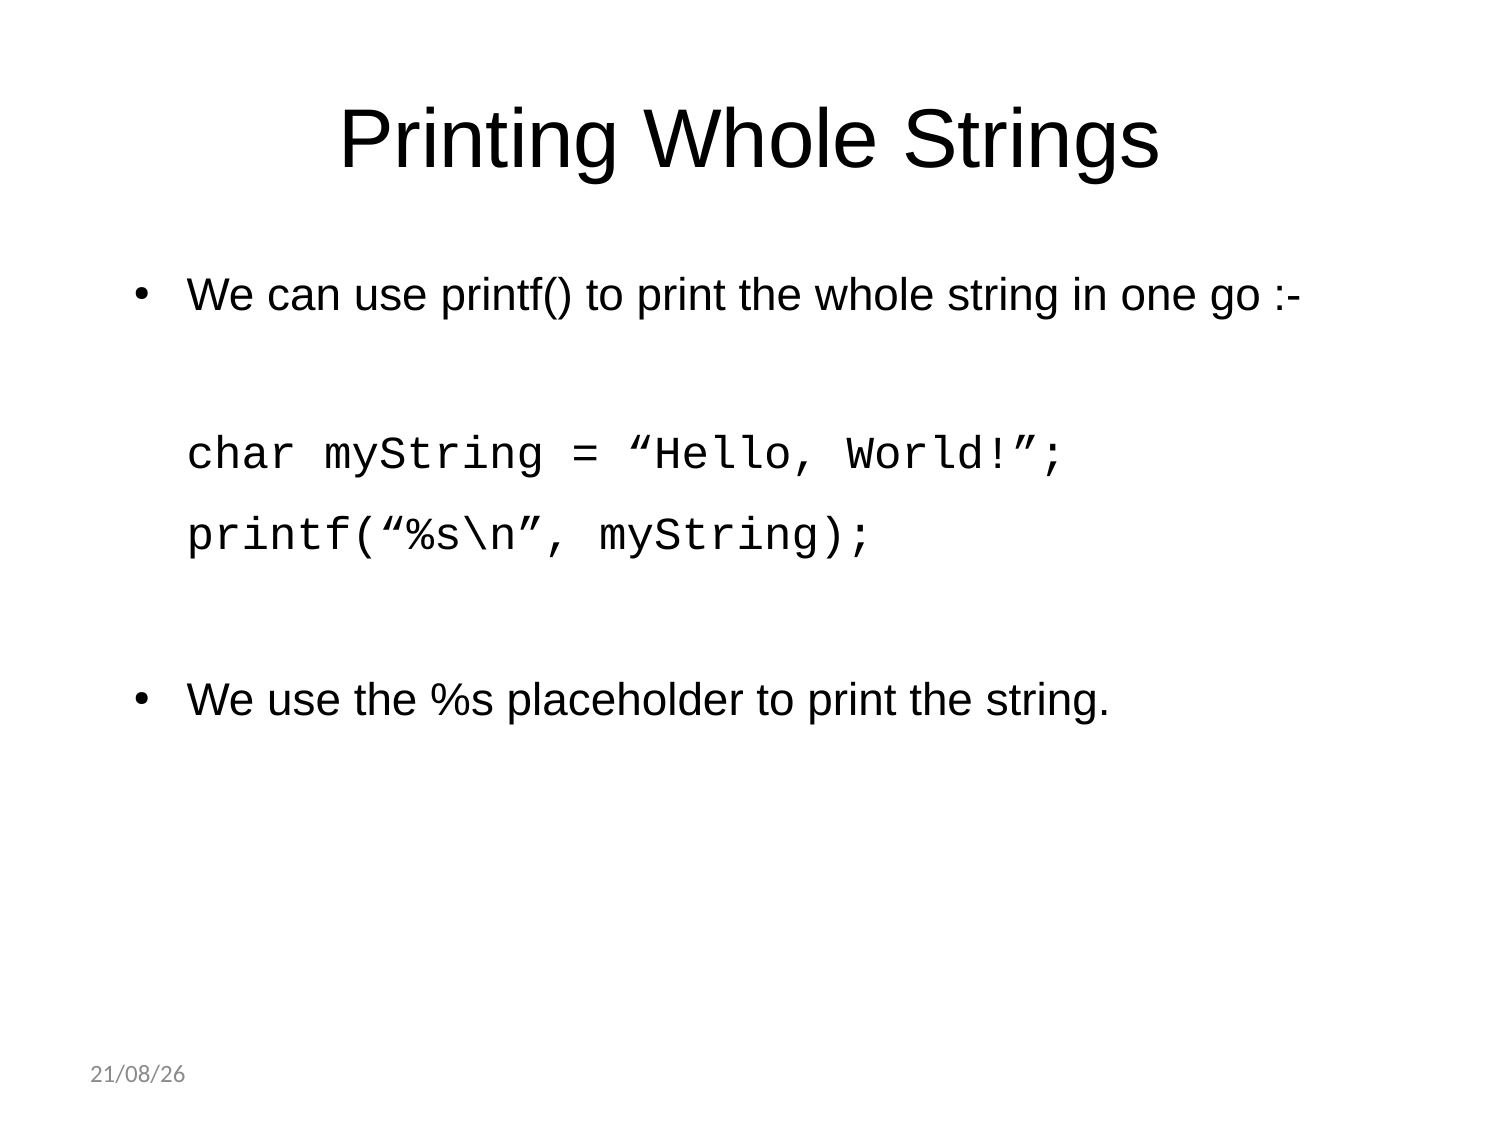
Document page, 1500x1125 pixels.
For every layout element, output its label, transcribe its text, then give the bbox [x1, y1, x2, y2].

title Printing Whole Strings [75, 44, 1425, 233]
list We can use printf() to print the whole string in one go :- char myString = “Hello, World!”; printf(“%s\n”, myString); We use the %s placeholder to print the string. [115, 268, 1436, 1061]
